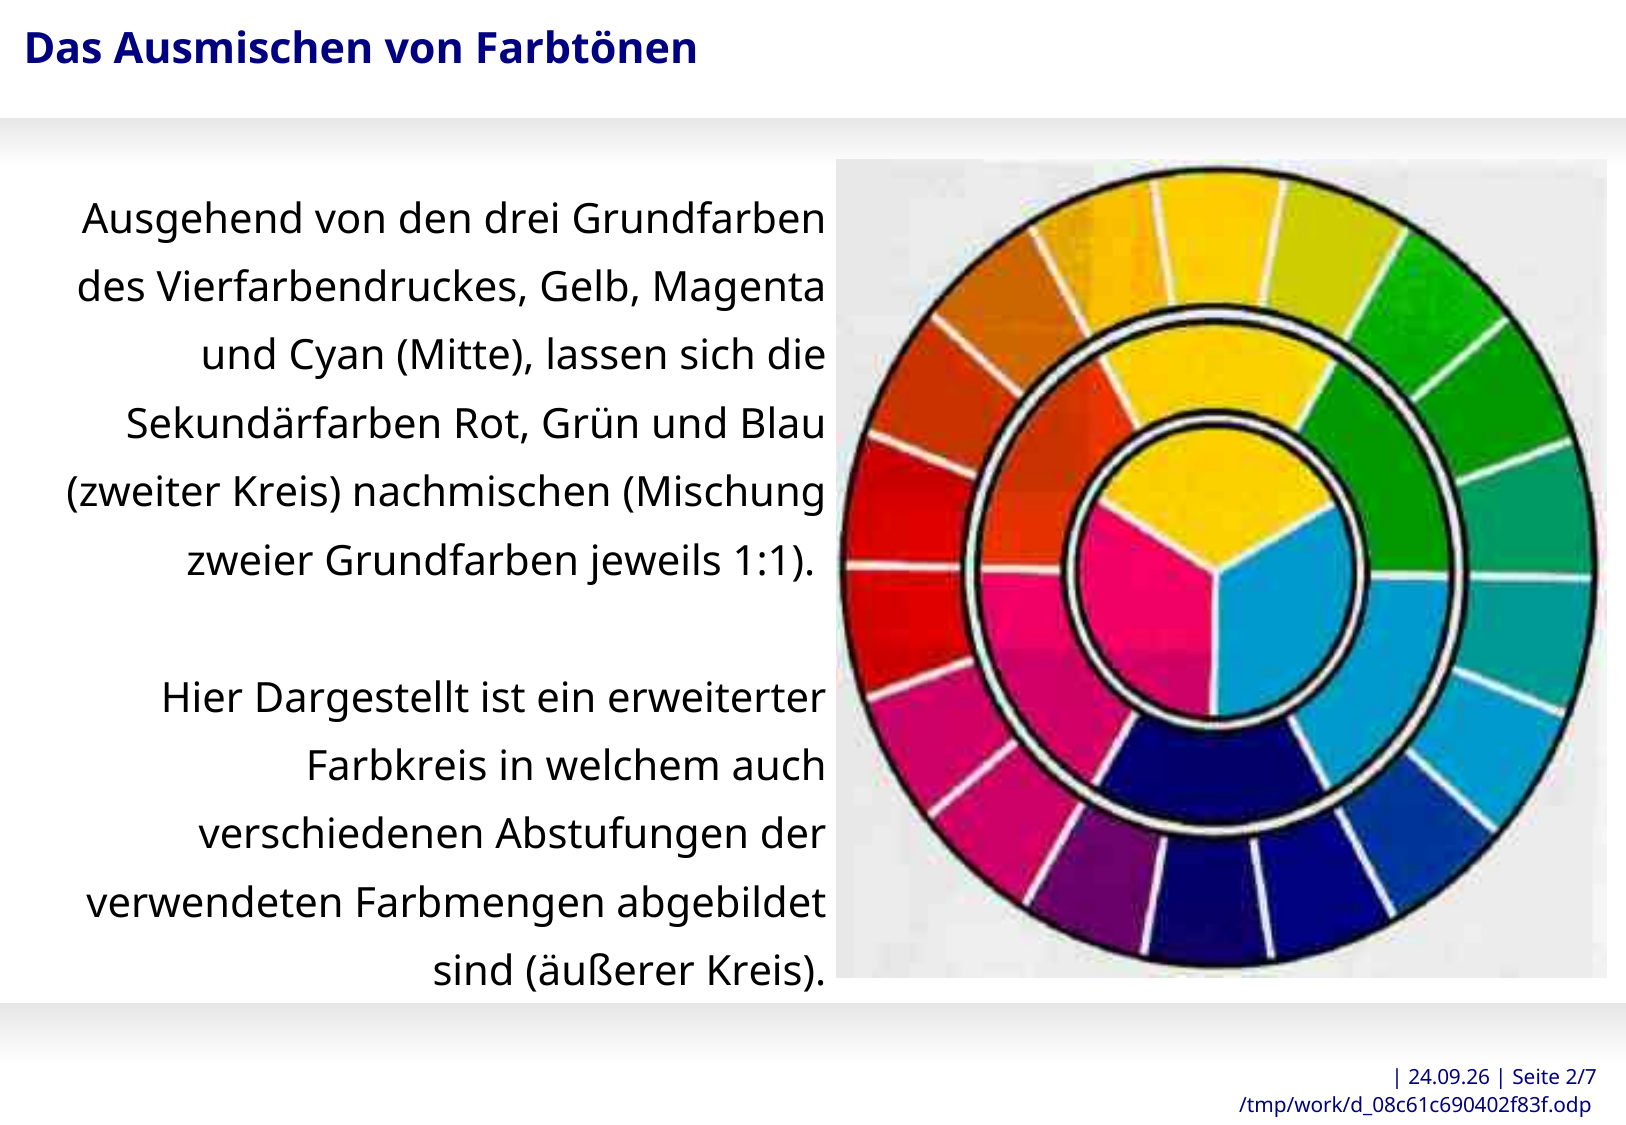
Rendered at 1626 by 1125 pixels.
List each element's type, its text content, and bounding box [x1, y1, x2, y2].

list Ausgehend von den drei Grundfarben des Vierfarbendruckes, Gelb, Magenta und Cyan (Mitte), lassen sich die Sekundärfarben Rot, Grün und Blau (zweiter Kreis) nachmischen (Mischung zweier Grundfarben jeweils 1:1). Hier Dargestellt ist ein erweiterter Farbkreis in welchem auch verschiedenen Abstufungen der verwendeten Farbmengen abgebildet sind (äußerer Kreis). [0, 177, 827, 1032]
title Das Ausmischen von Farbtönen [23, 5, 1600, 154]
picture [836, 159, 1607, 978]
